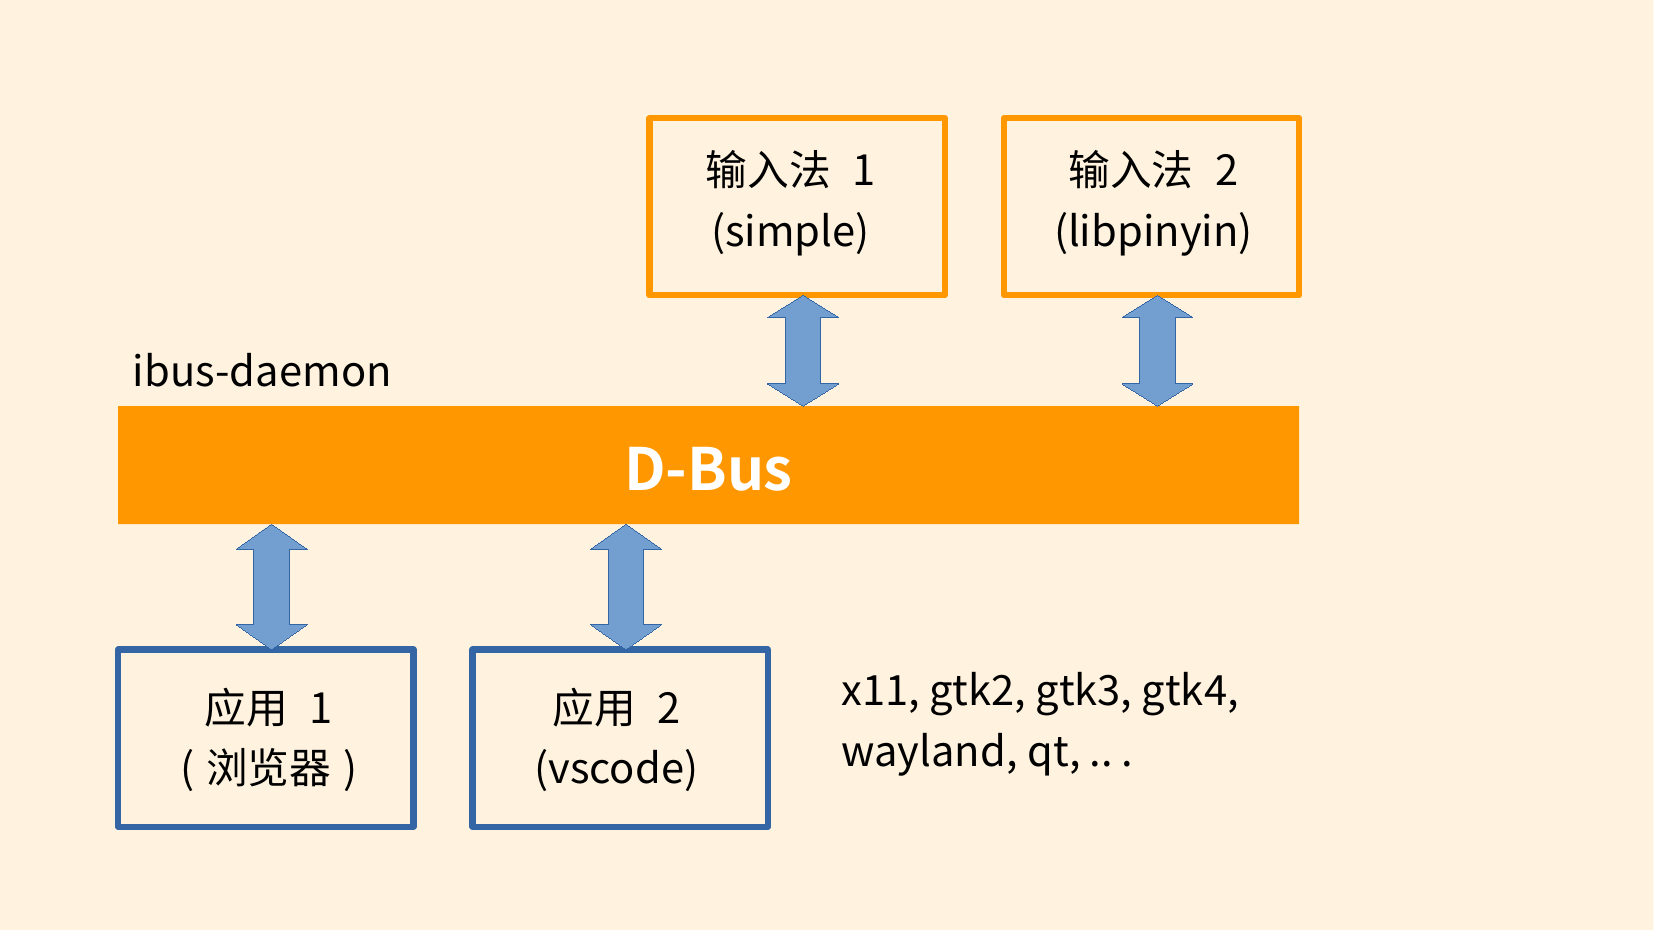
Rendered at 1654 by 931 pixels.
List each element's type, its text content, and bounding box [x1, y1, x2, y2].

text_box [236, 524, 308, 650]
text_box [1122, 295, 1193, 407]
text_box 输入法 2 (libpinyin) [1039, 130, 1282, 284]
text_box 输入法 1 (simple) [690, 130, 934, 284]
text_box [590, 524, 662, 650]
text_box 应用 1 (浏览器) [165, 667, 373, 804]
text_box D-Bus [118, 406, 1300, 525]
text_box [767, 295, 839, 407]
text_box ibus-daemon [118, 330, 407, 407]
text_box x11, gtk2, gtk3, gtk4, wayland, qt, .. . [826, 649, 1300, 827]
text_box 应用 2 (vscode) [519, 667, 727, 804]
